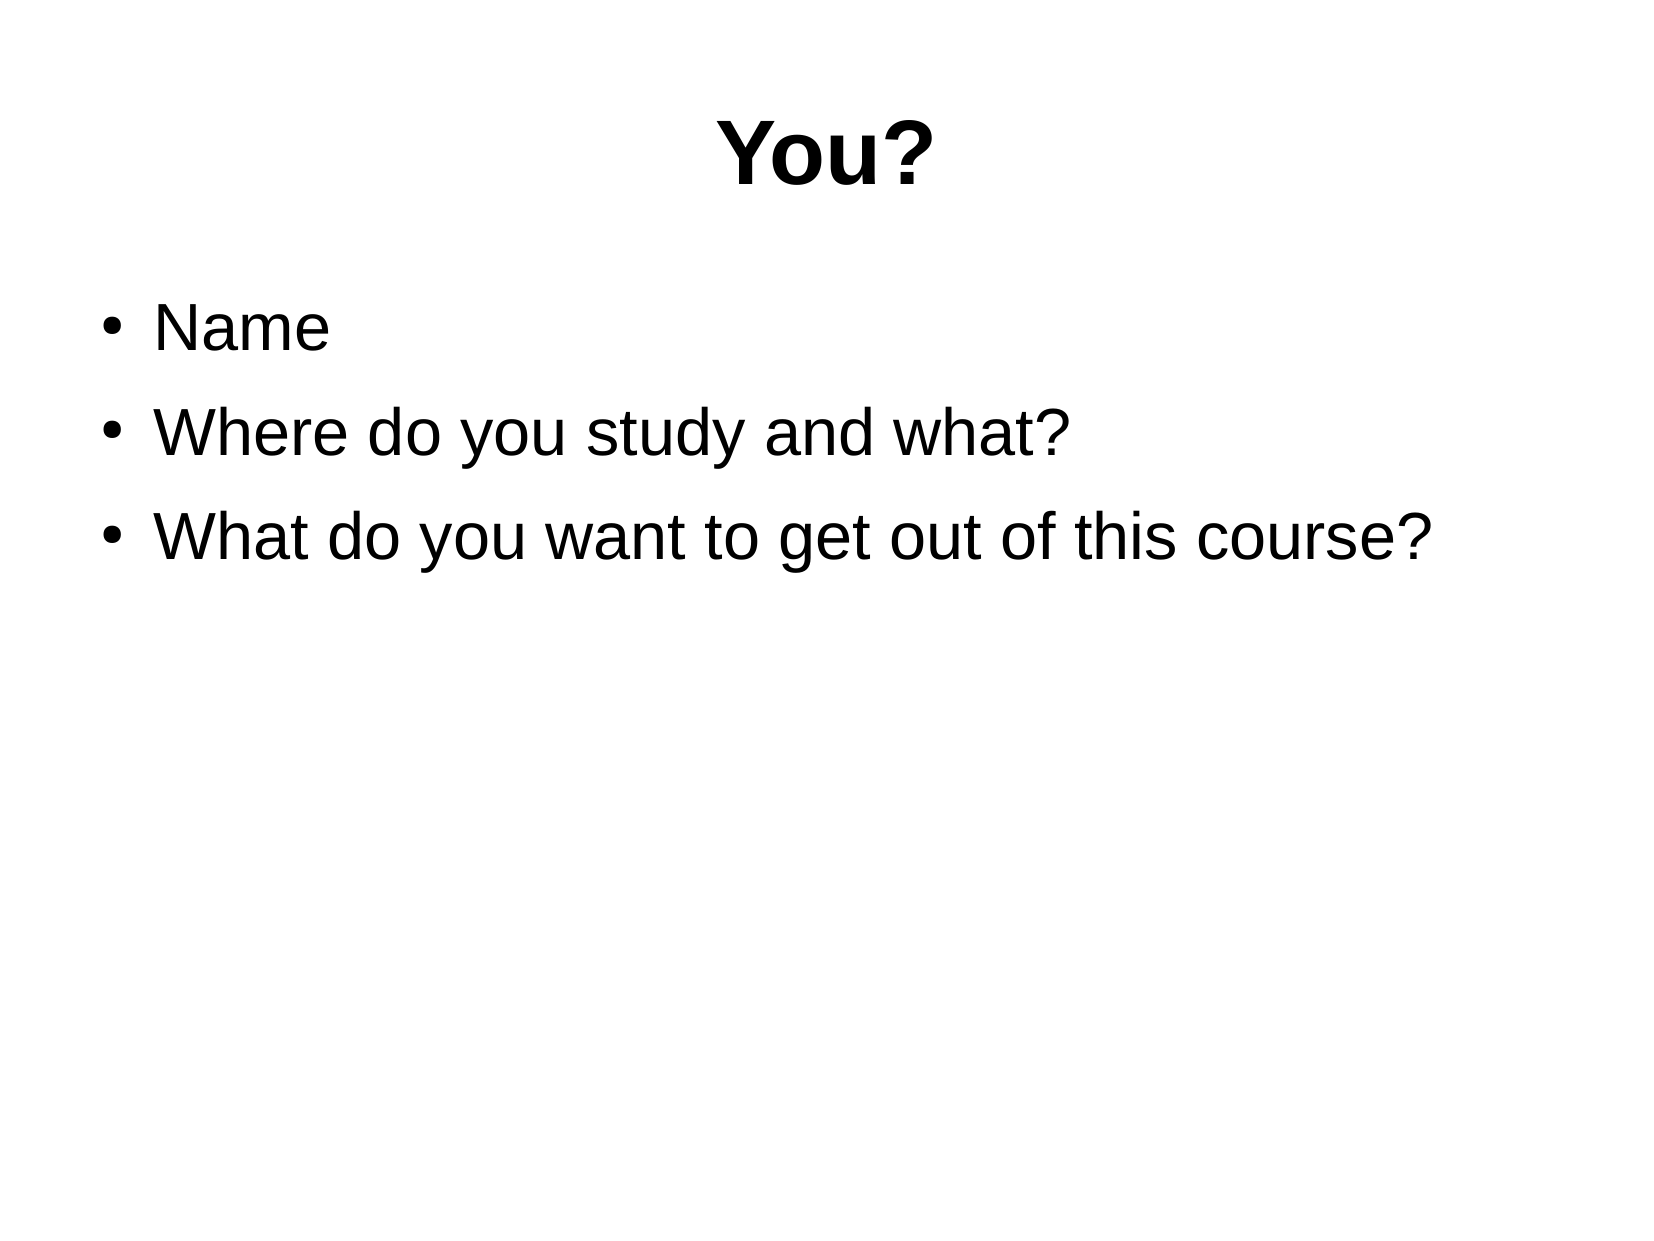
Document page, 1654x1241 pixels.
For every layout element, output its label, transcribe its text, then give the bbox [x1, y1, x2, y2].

title You? [82, 49, 1571, 257]
list Name Where do you study and what? What do you want to get out of this course? [82, 290, 1571, 1010]
